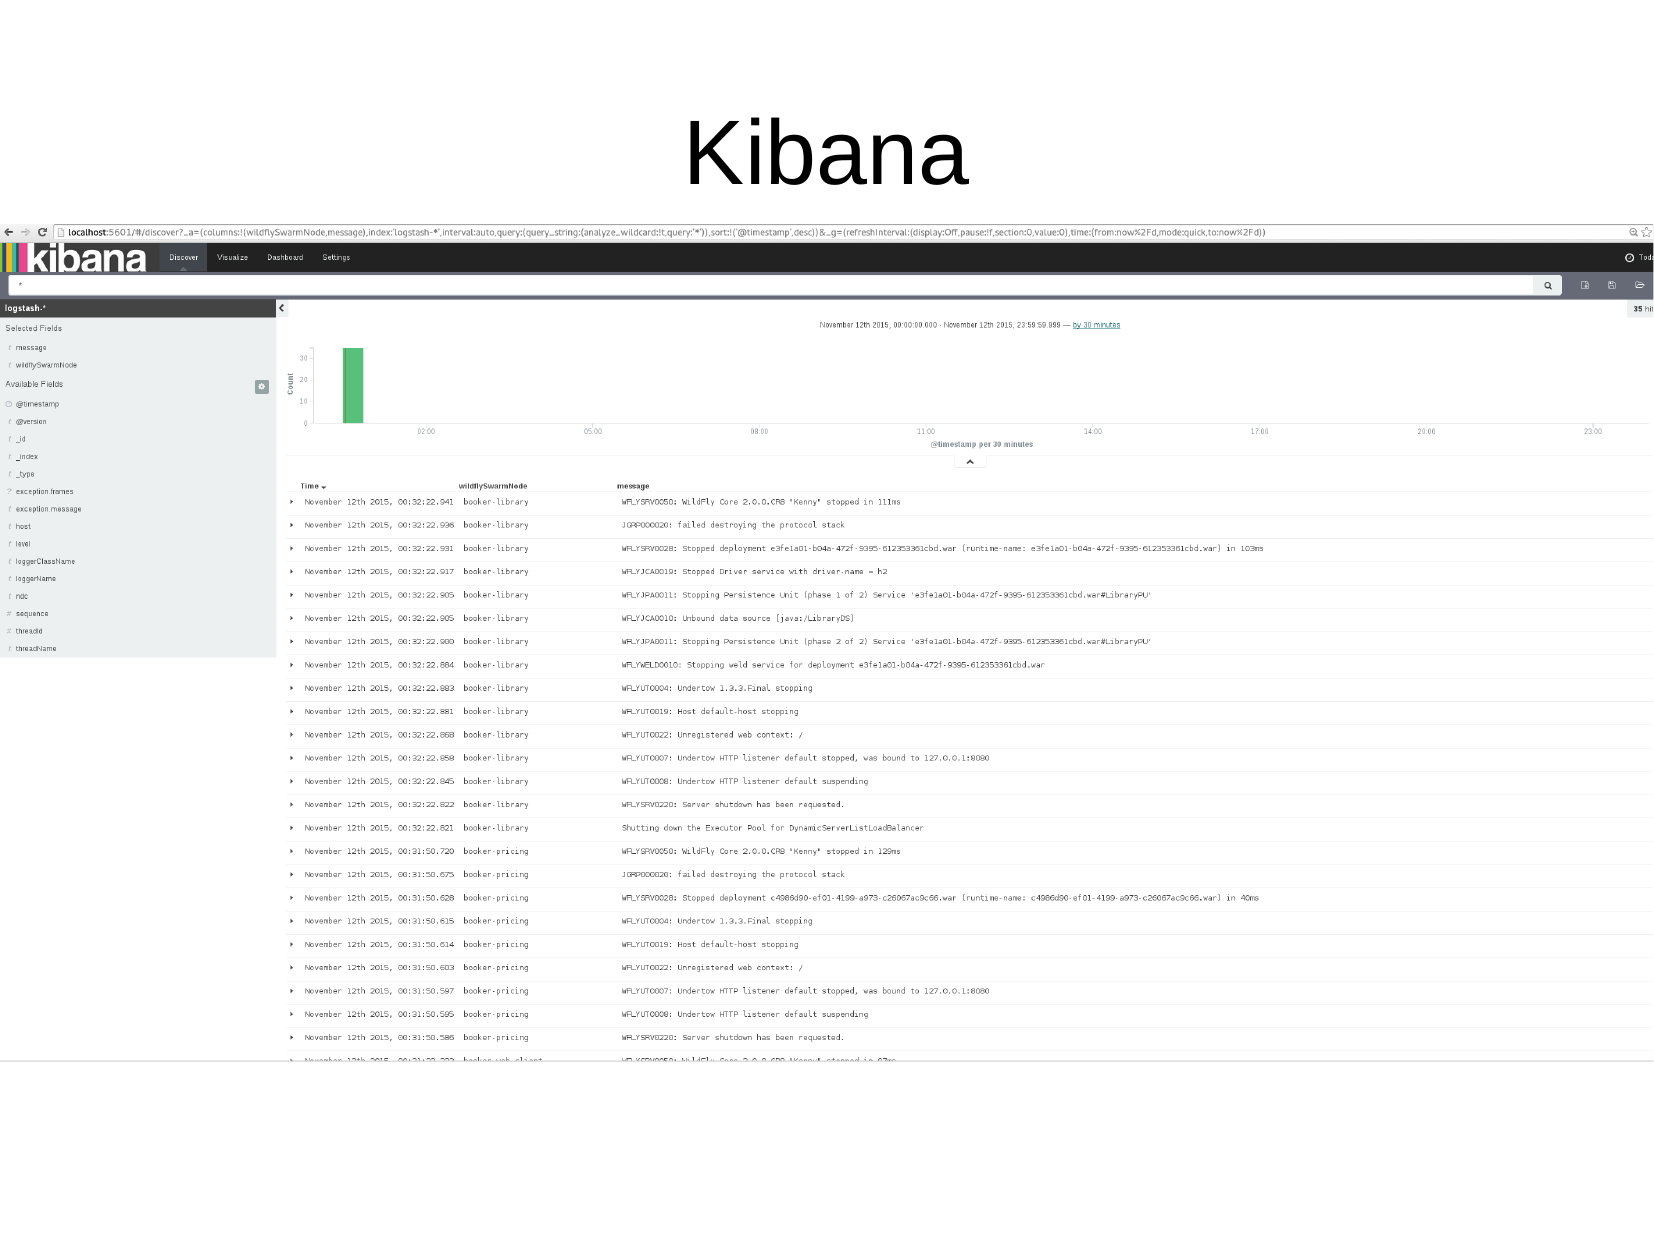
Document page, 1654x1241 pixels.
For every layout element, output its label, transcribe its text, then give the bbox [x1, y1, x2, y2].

title Kibana [82, 49, 1571, 224]
picture [0, 224, 1654, 1062]
